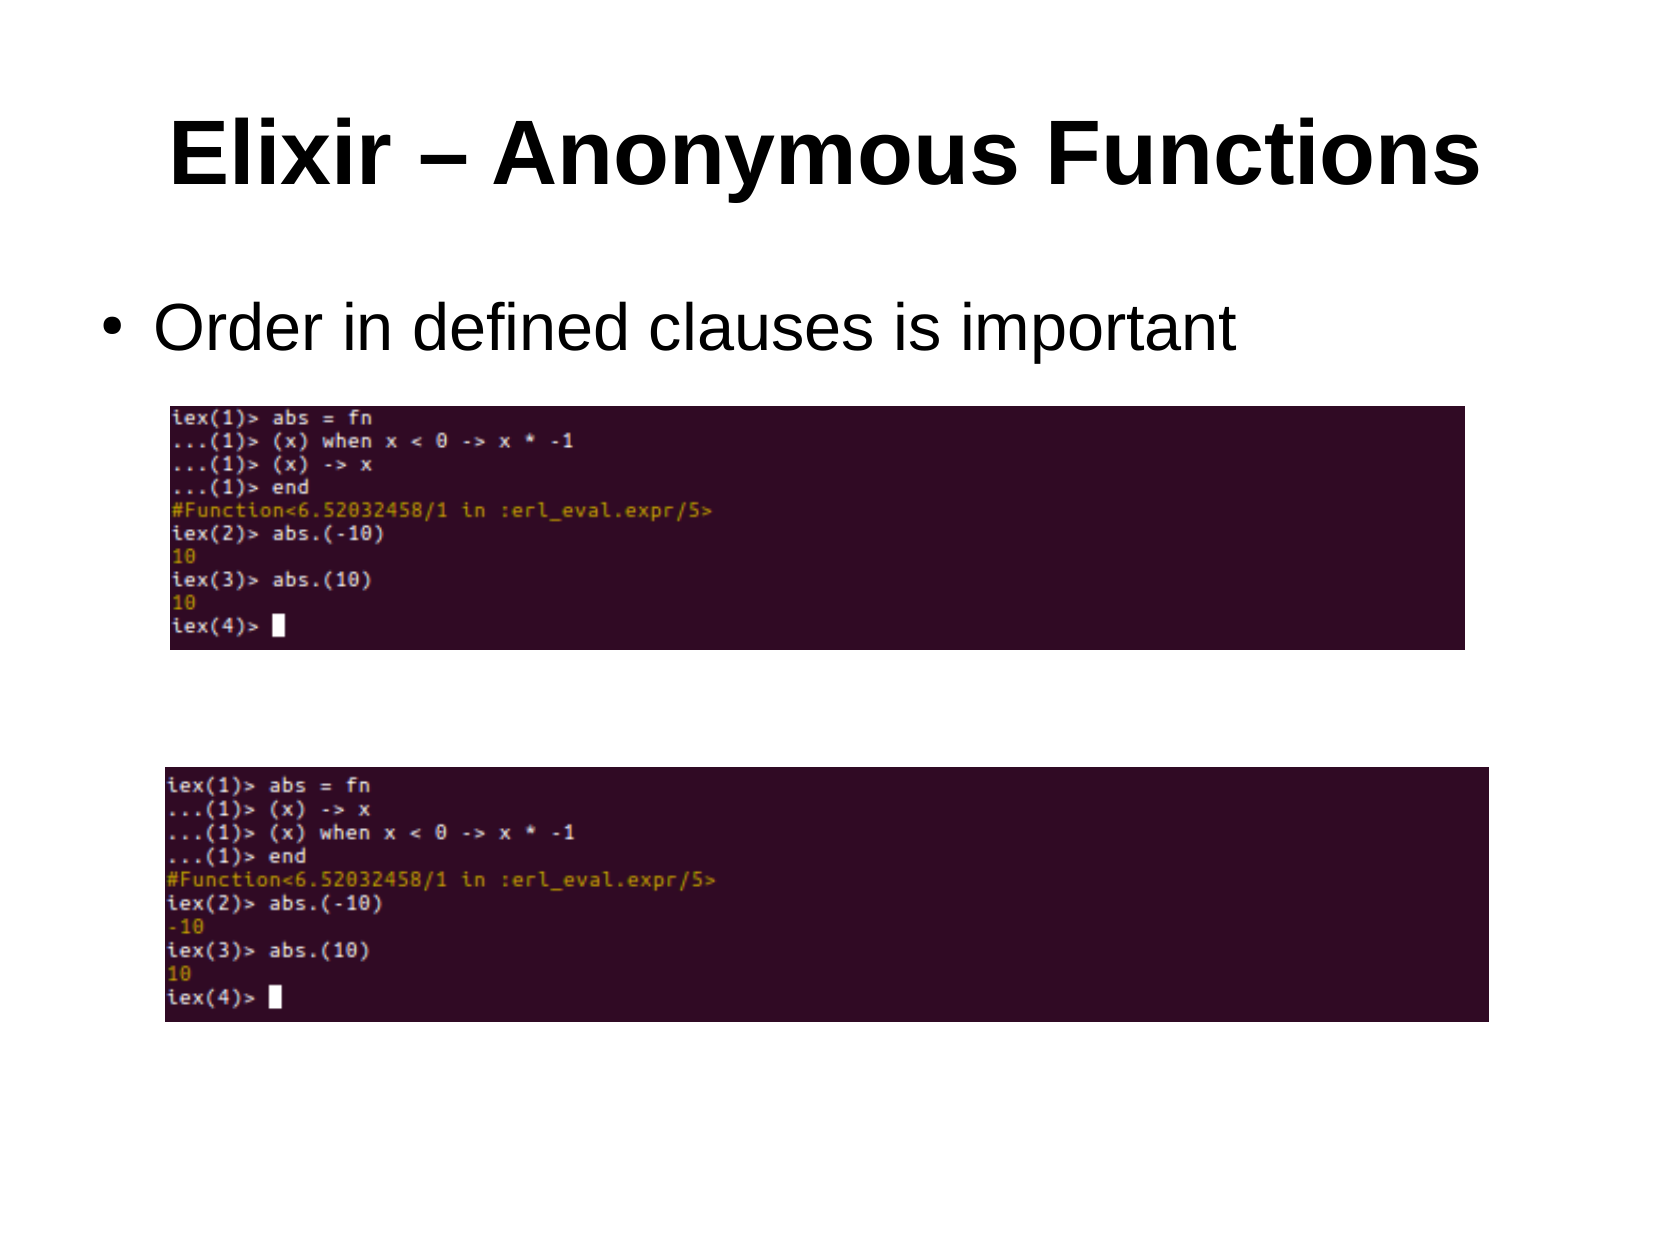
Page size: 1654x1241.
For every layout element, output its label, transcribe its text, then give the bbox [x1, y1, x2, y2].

list Order in defined clauses is important [82, 290, 1571, 1010]
picture [170, 406, 1465, 650]
title Elixir – Anonymous Functions [82, 49, 1571, 257]
picture [165, 767, 1489, 1022]
